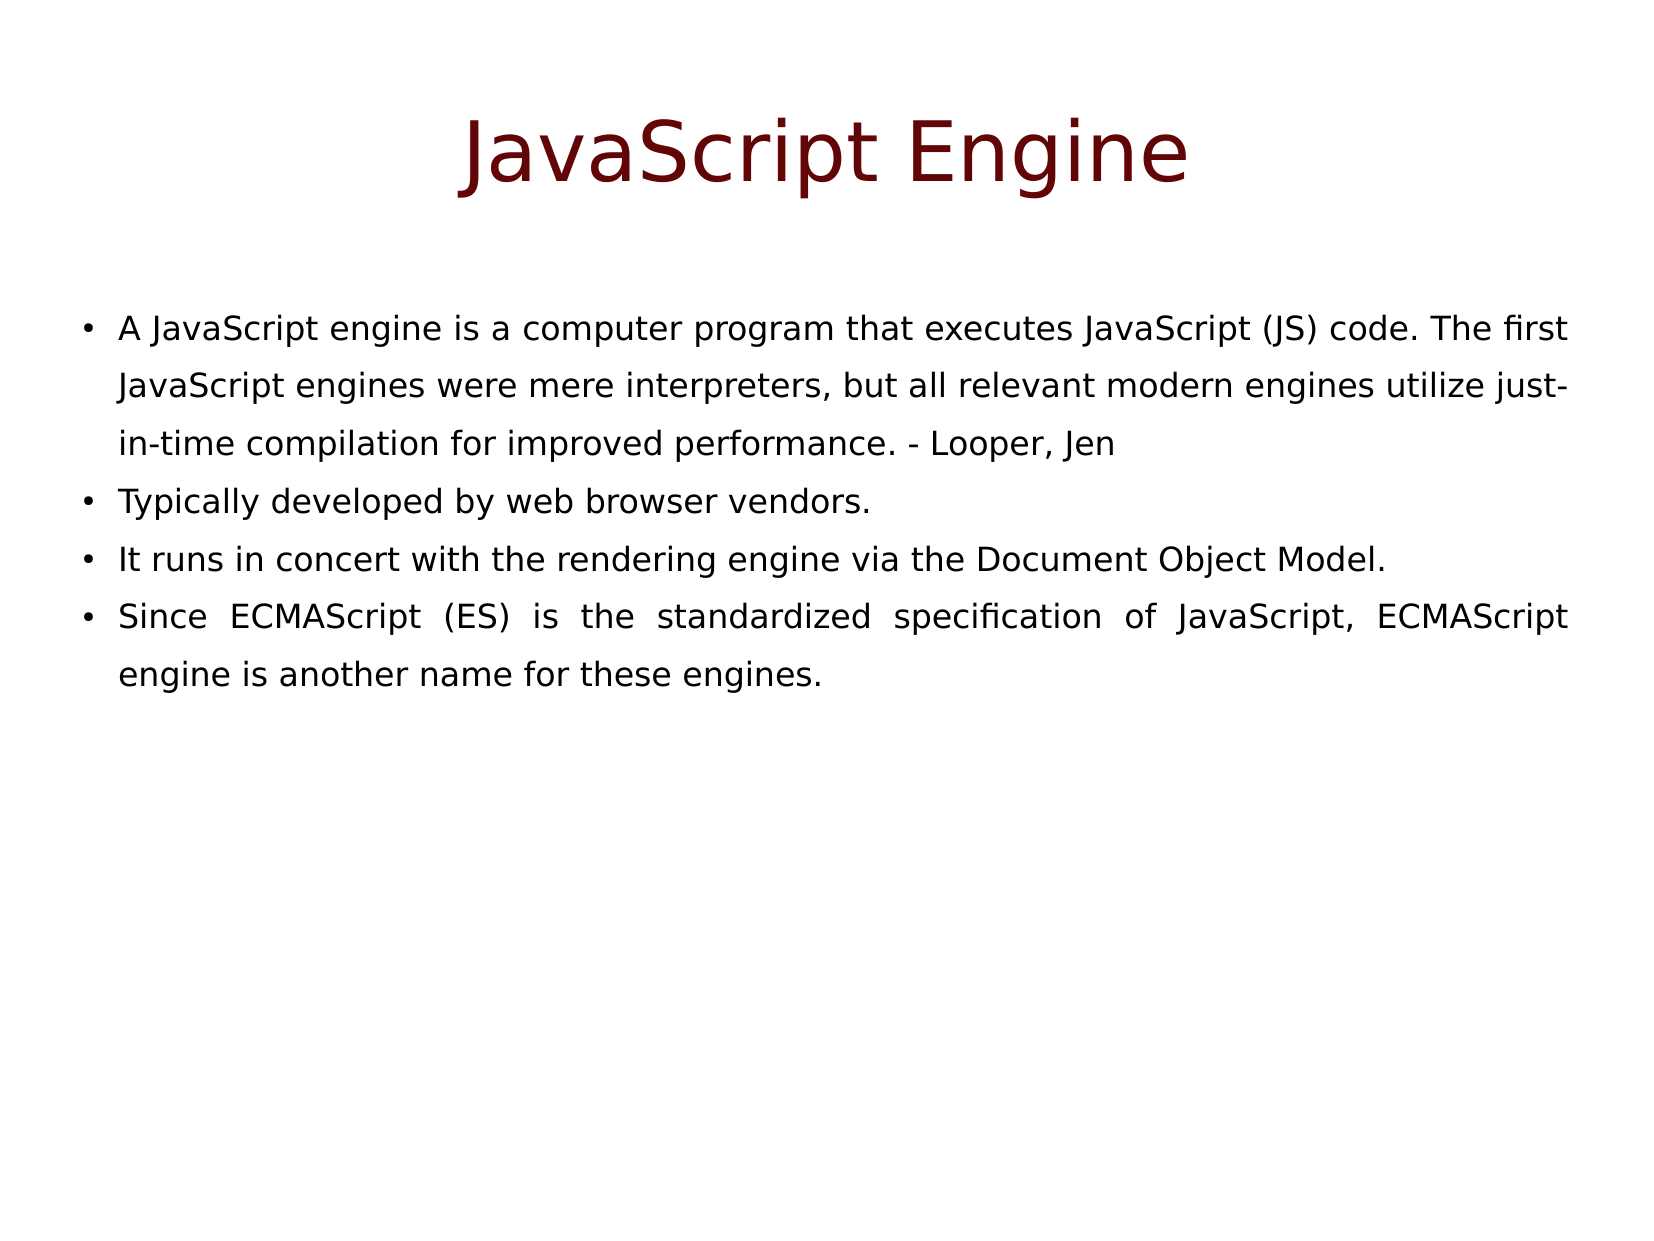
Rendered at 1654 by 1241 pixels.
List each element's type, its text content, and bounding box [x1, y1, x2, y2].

title JavaScript Engine [82, 49, 1571, 257]
subtitle A JavaScript engine is a computer program that executes JavaScript (JS) code. The first JavaScript engines were mere interpreters, but all relevant modern engines utilize just-in-time compilation for improved performance. - Looper, Jen Typically developed by web browser vendors. It runs in concert with the rendering engine via the Document Object Model. Since ECMAScript (ES) is the standardized specification of JavaScript, ECMAScript engine is another name for these engines. [82, 290, 1571, 984]
